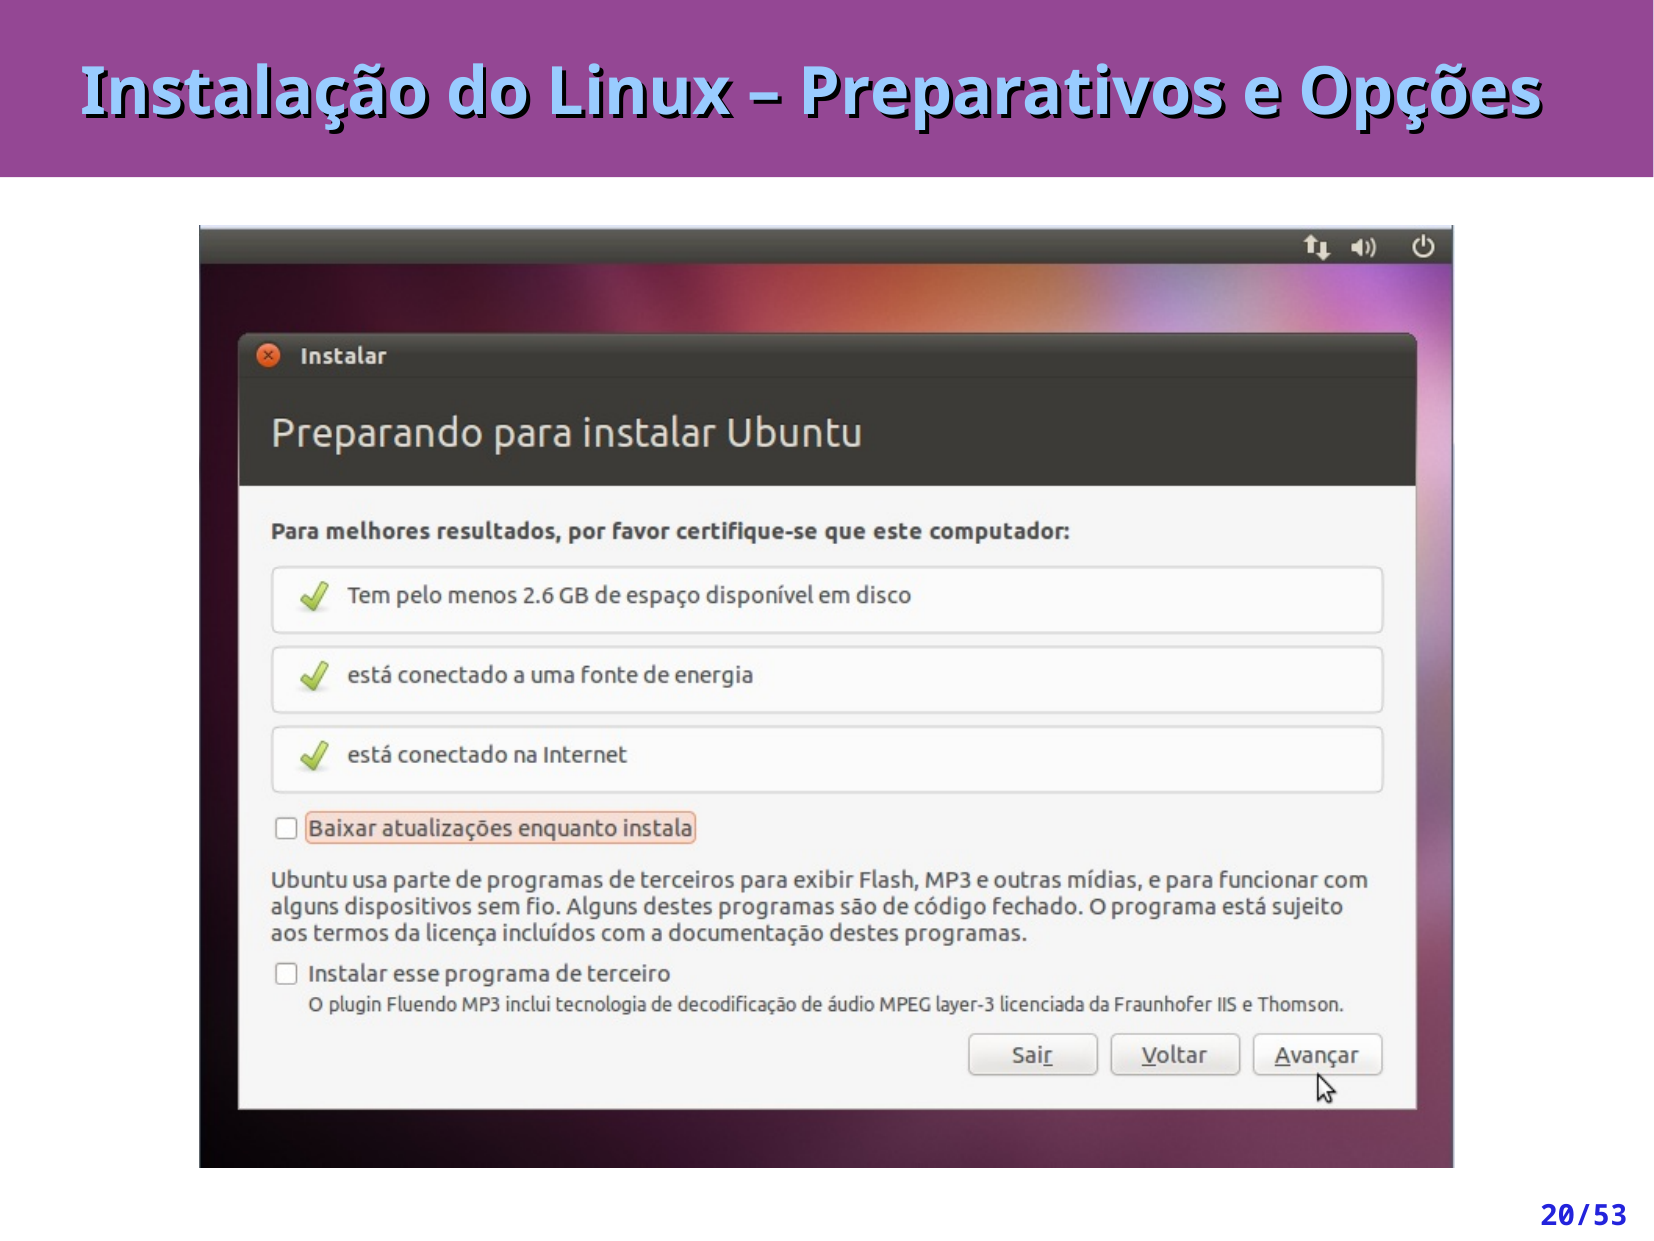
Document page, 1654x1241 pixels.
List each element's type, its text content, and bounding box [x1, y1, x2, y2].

picture [199, 225, 1455, 1169]
title Instalação do Linux – Preparativos e Opções [0, 0, 1654, 178]
